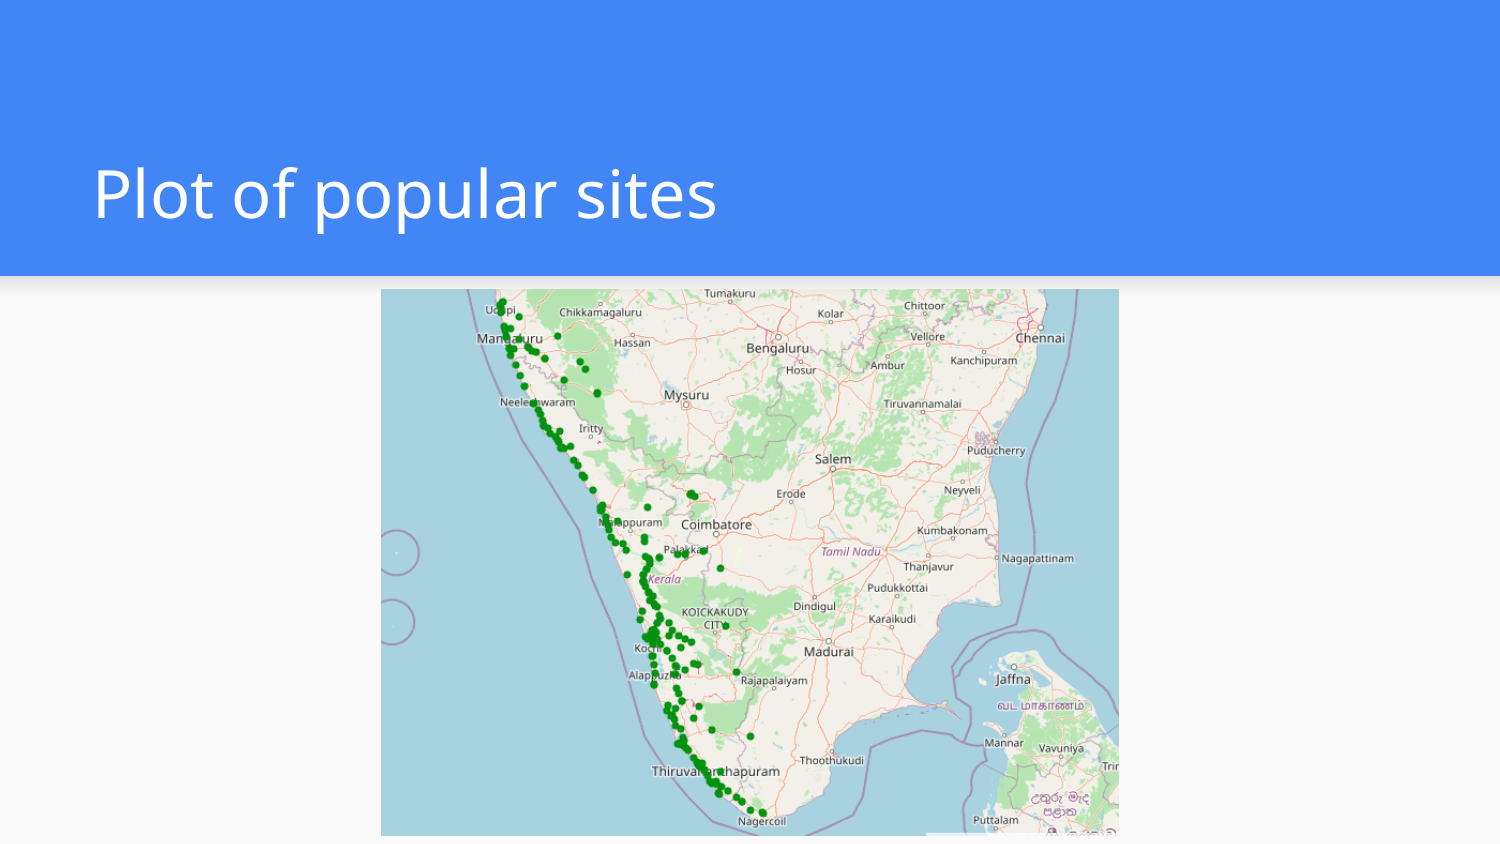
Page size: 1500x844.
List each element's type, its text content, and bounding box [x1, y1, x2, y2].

picture [381, 289, 1119, 837]
title Plot of popular sites [77, 121, 1427, 248]
